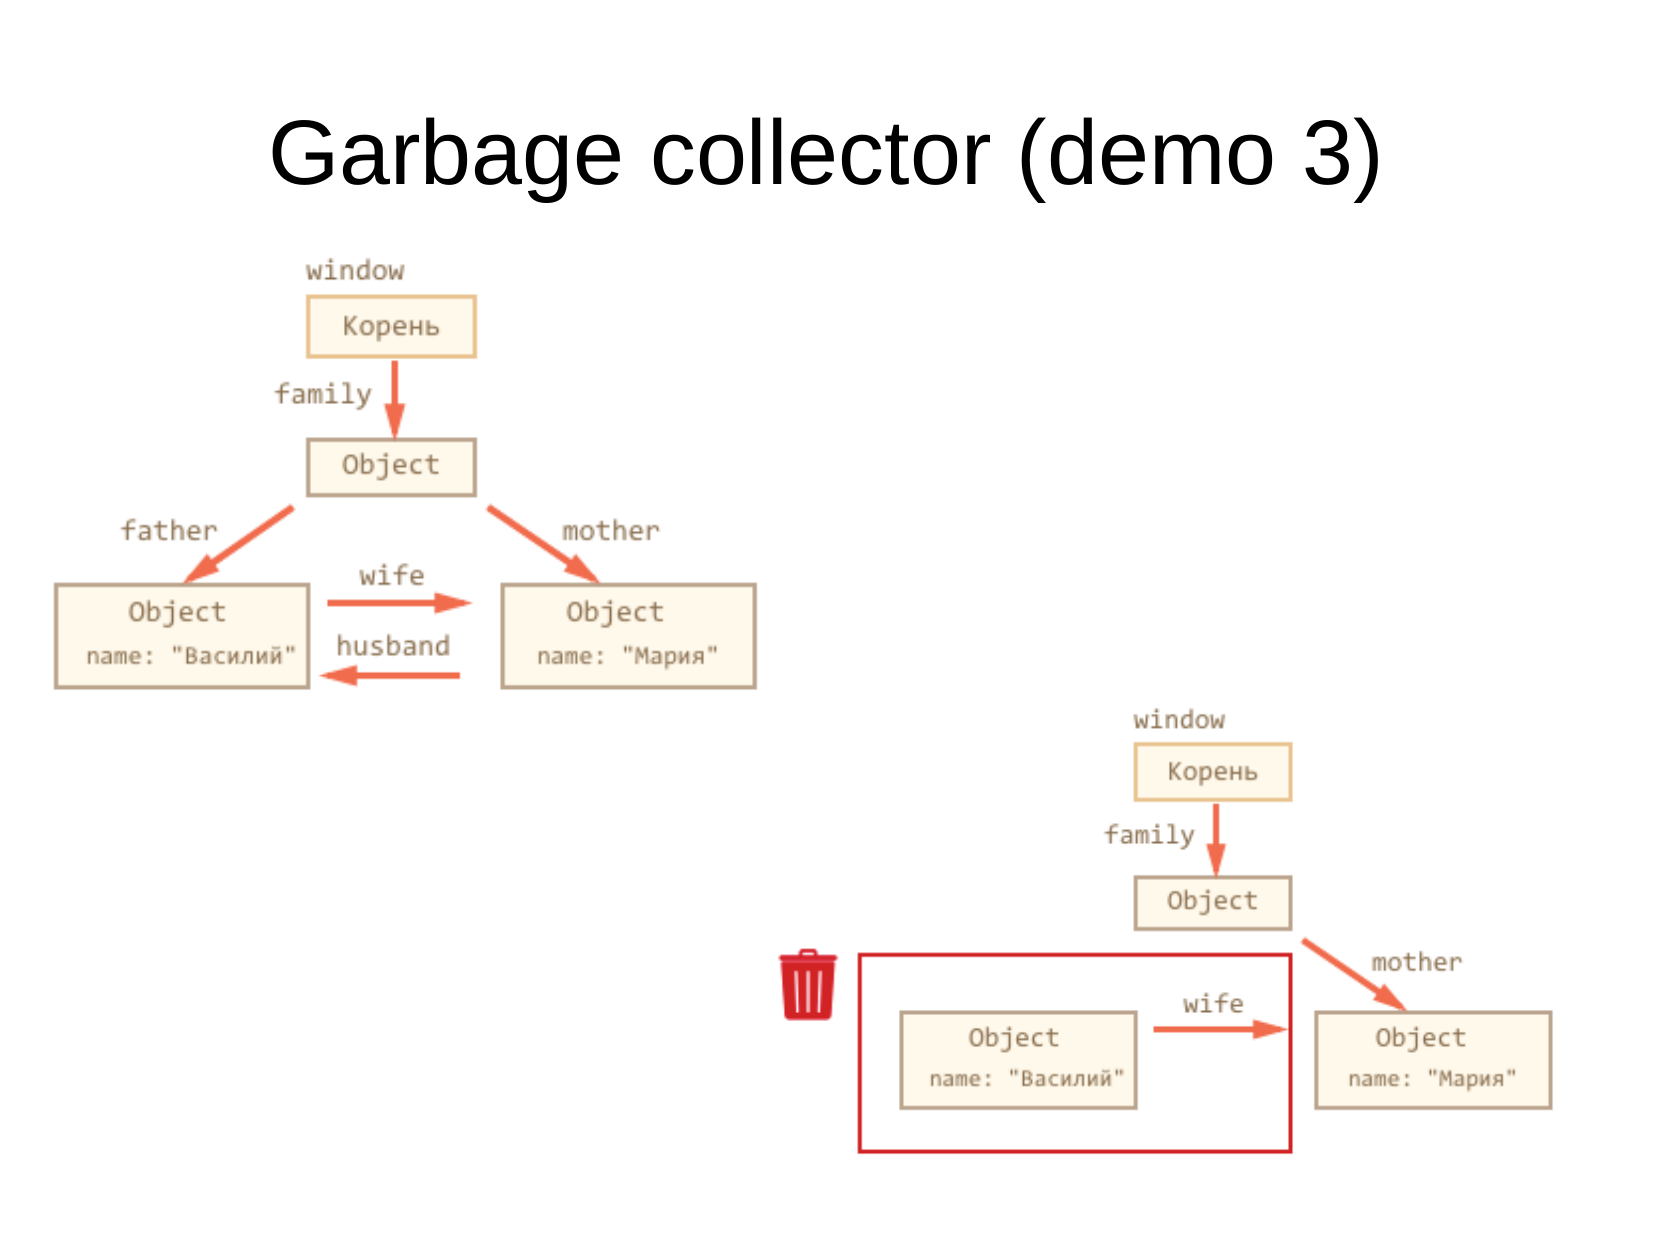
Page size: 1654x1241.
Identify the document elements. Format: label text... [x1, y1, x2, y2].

picture [46, 246, 1557, 1171]
title Garbage collector (demo 3) [82, 49, 1571, 257]
